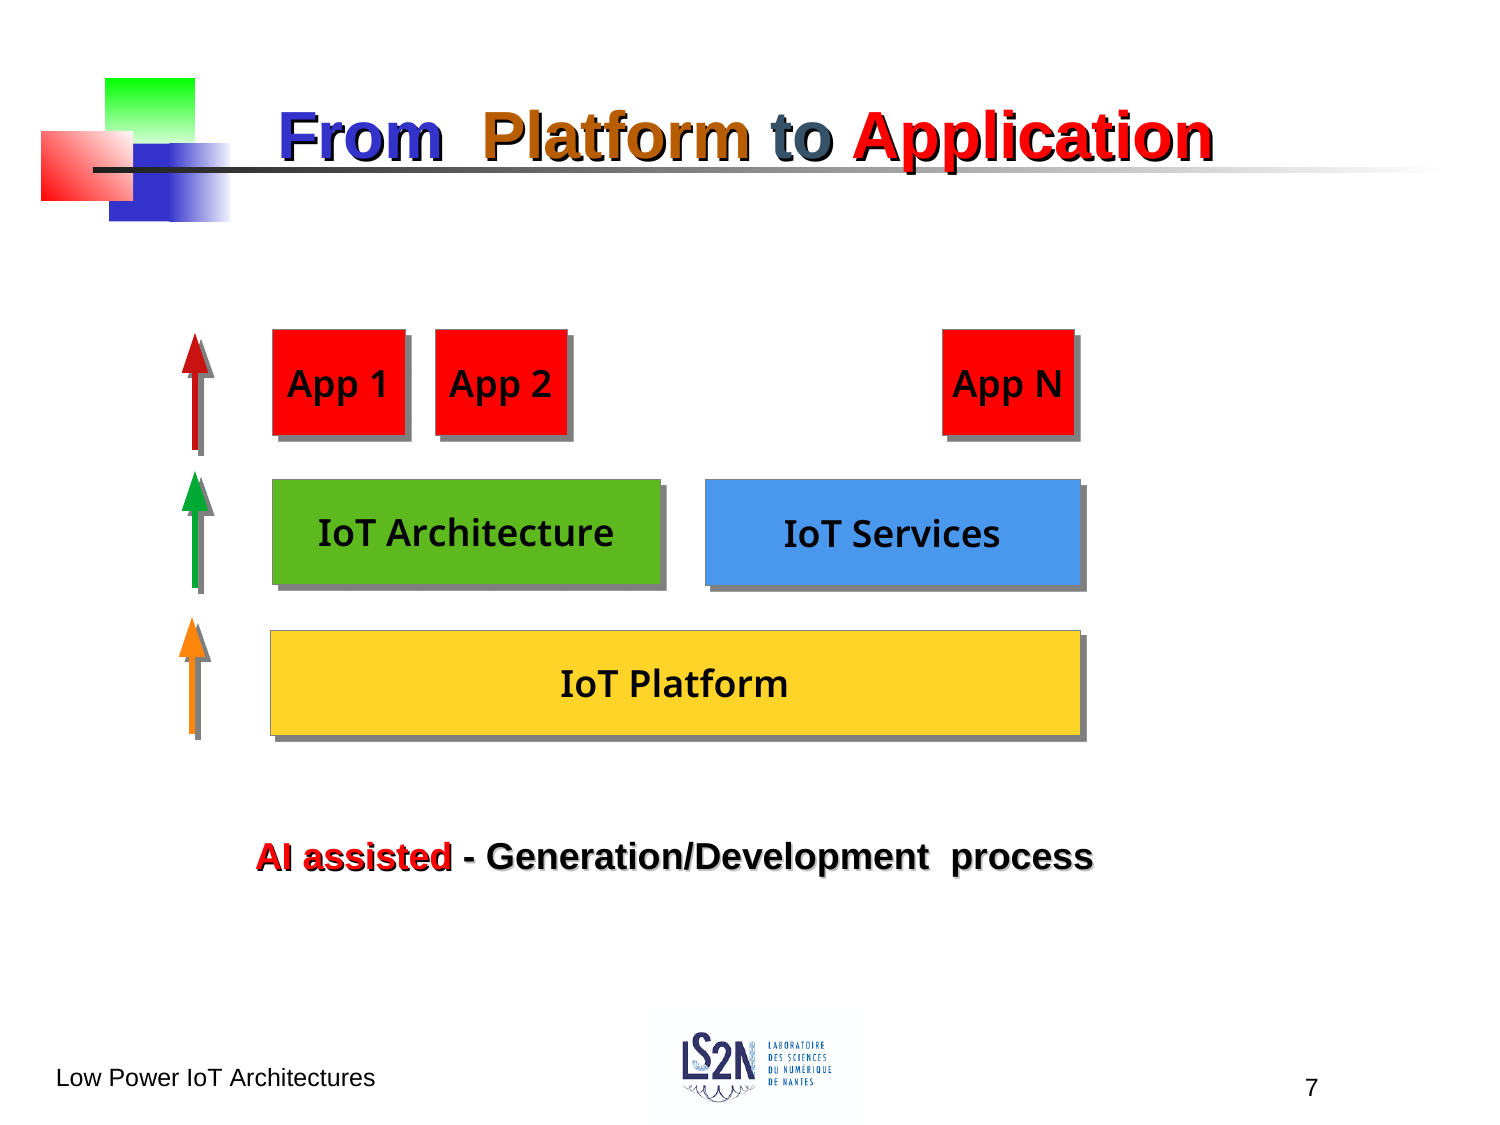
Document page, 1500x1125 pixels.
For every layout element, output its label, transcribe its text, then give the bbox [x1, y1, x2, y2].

text_box IoT Services [705, 479, 1081, 586]
text_box IoT Platform [270, 630, 1081, 736]
text_box IoT Architecture [272, 479, 661, 585]
text_box App N [942, 329, 1075, 436]
text_box App 2 [435, 329, 568, 436]
text_box App 1 [272, 329, 406, 436]
title From Platform to Application [175, 84, 1246, 180]
text_box AI assisted - Generation/Development process [240, 825, 1156, 901]
picture [651, 1009, 862, 1125]
